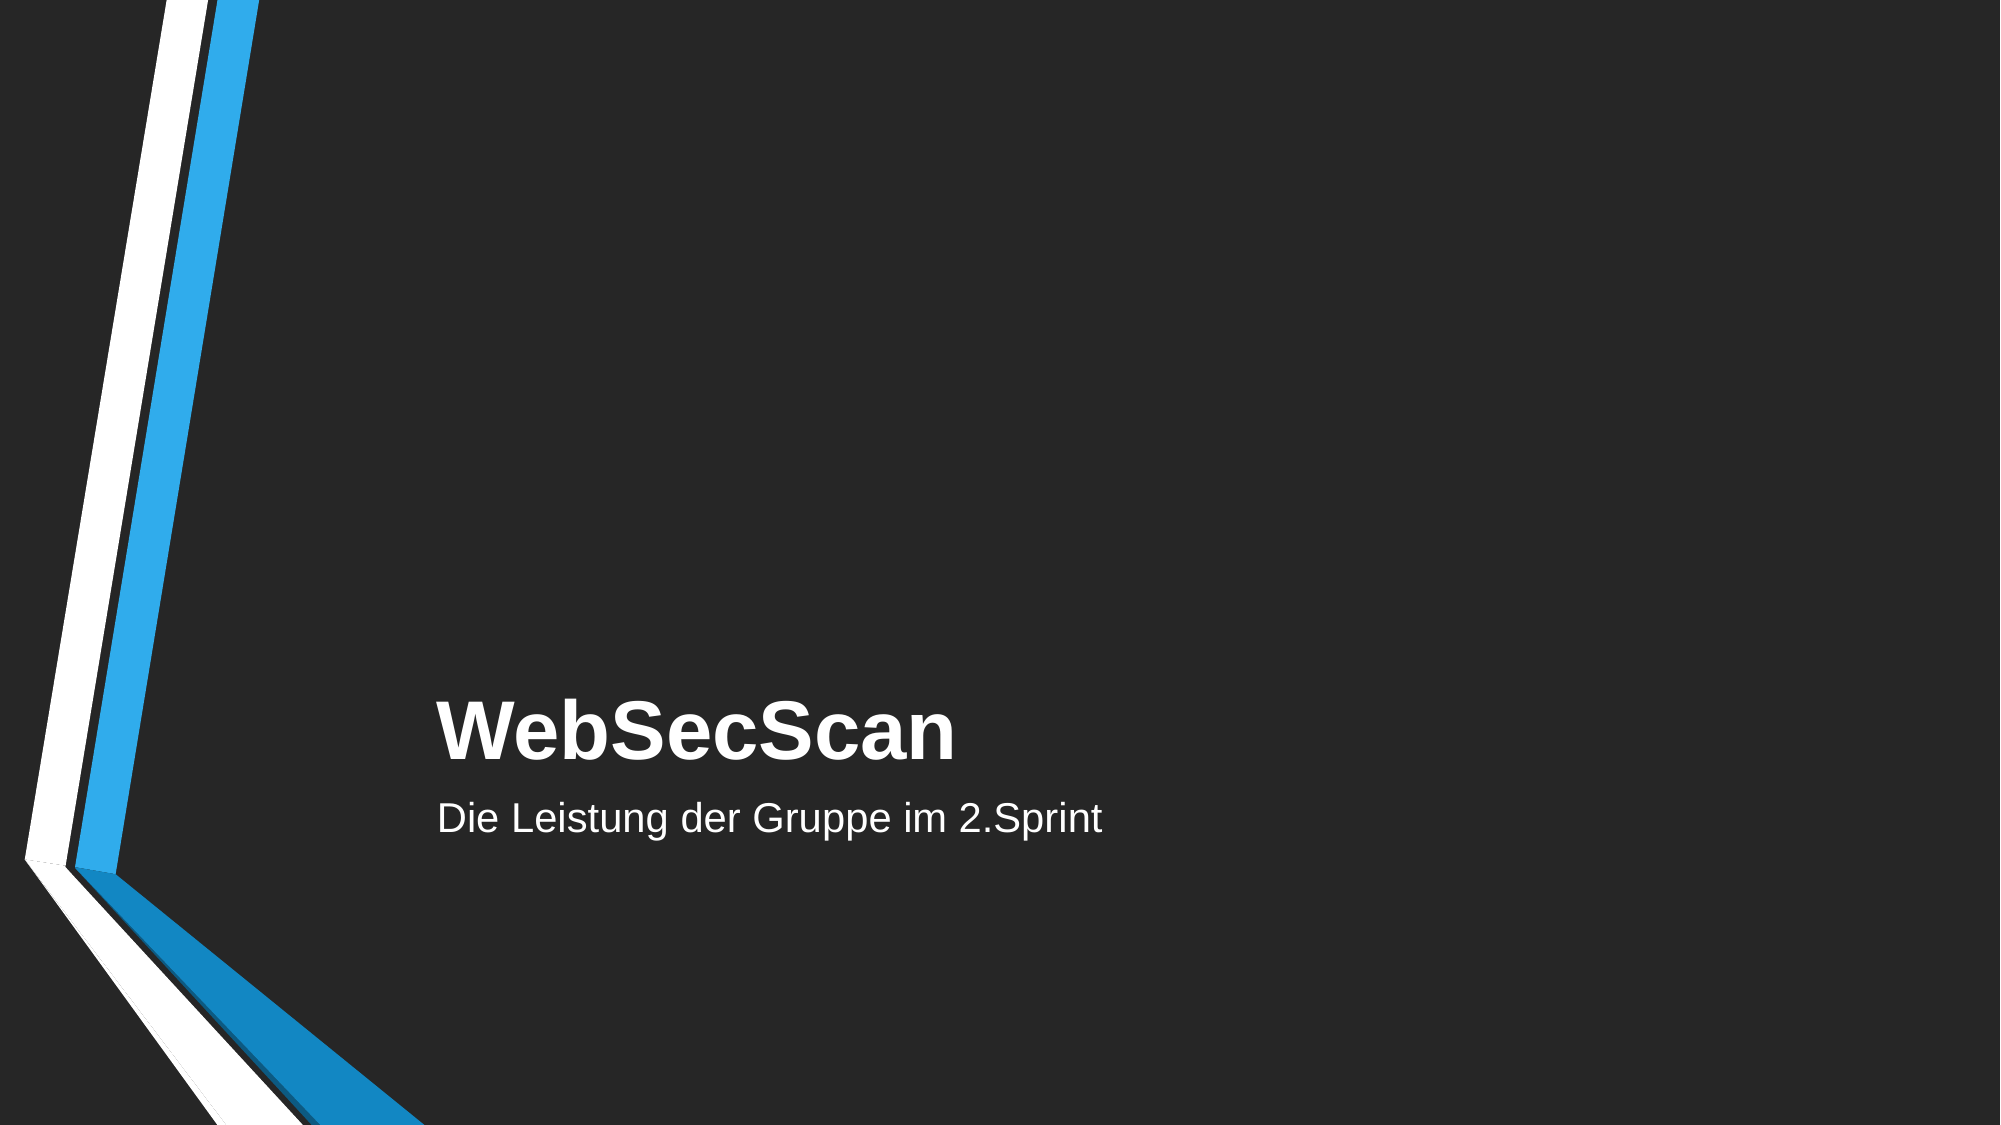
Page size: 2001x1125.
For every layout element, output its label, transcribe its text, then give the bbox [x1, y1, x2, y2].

title WebSecScan [421, 437, 1887, 783]
list Die Leistung der Gruppe im 2.Sprint [421, 783, 1887, 925]
